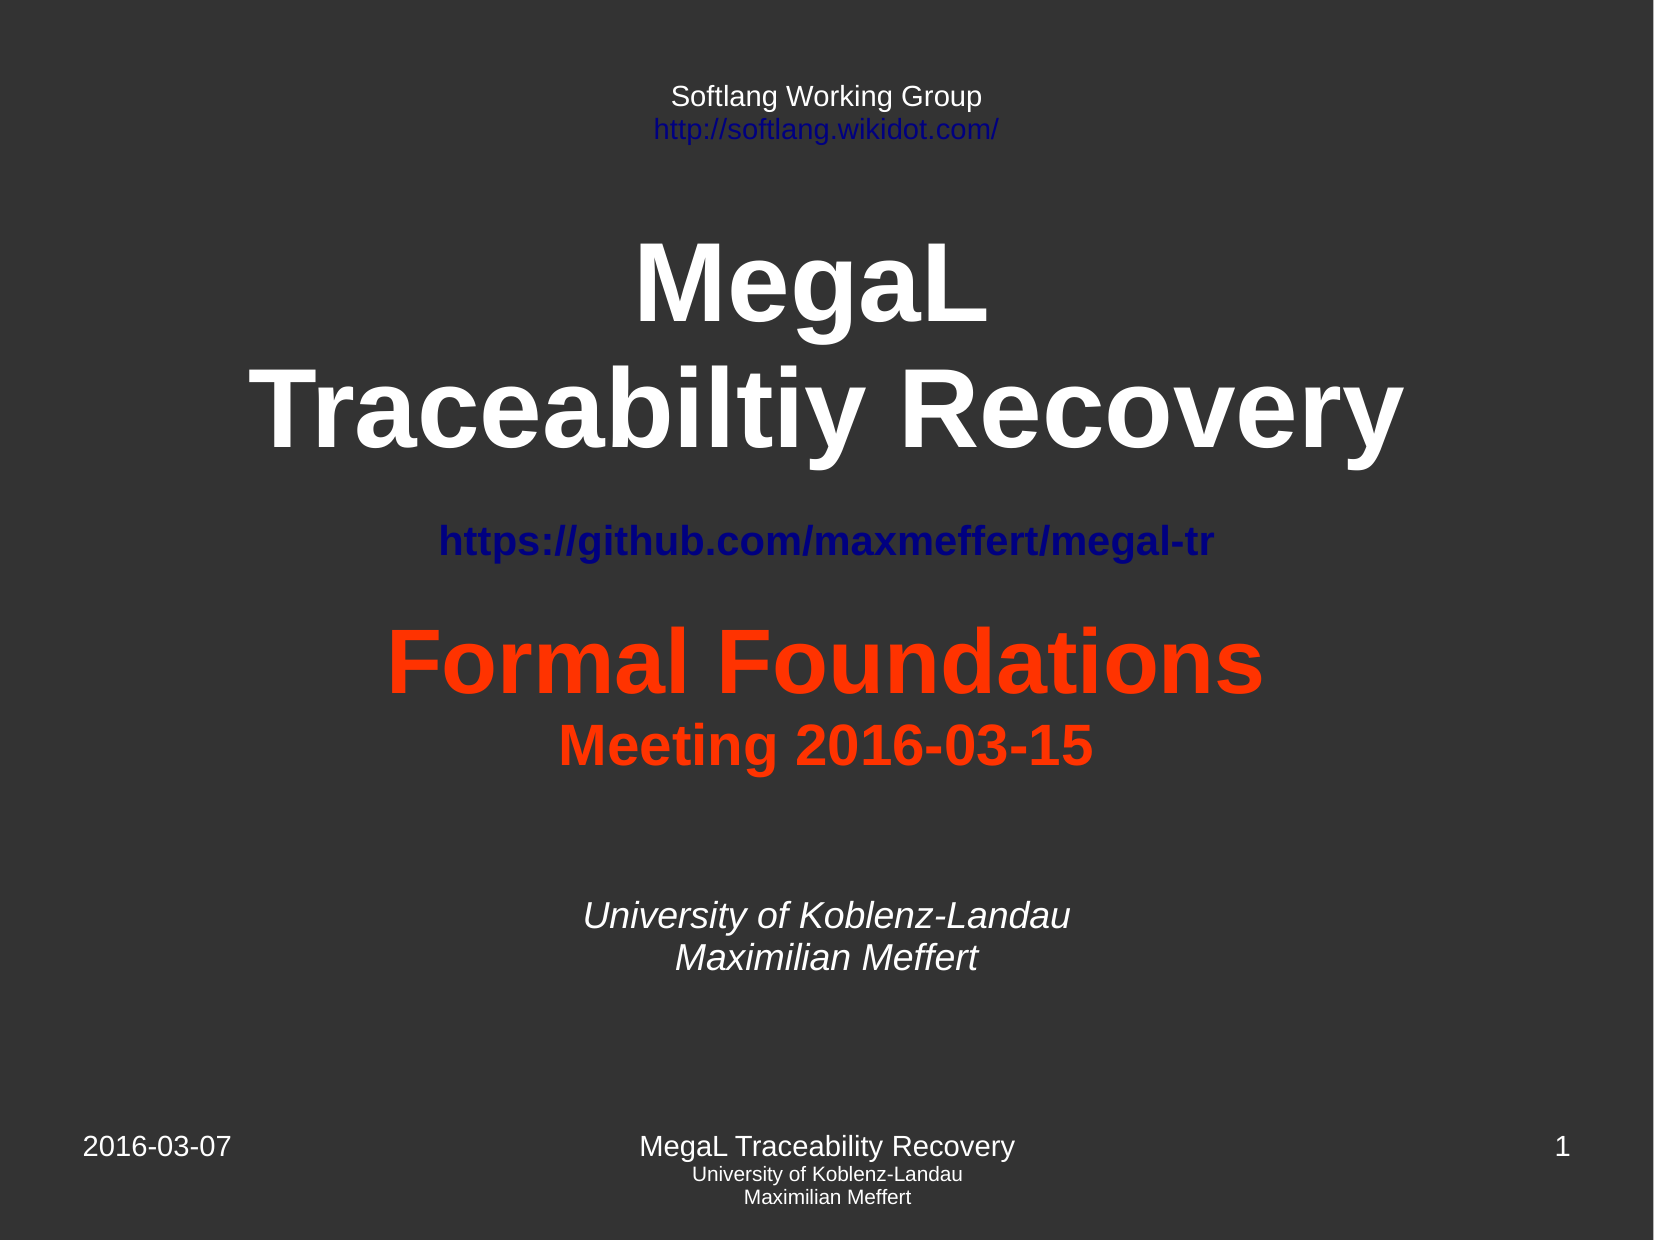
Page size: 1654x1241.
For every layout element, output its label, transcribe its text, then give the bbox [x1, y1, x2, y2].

subtitle Softlang Working Group http://softlang.wikidot.com/ MegaL Traceabiltiy Recovery https://github.com/maxmeffert/megal-tr Formal Foundations Meeting 2016-03-15 University of Koblenz-Landau Maximilian Meffert [82, 49, 1571, 1010]
